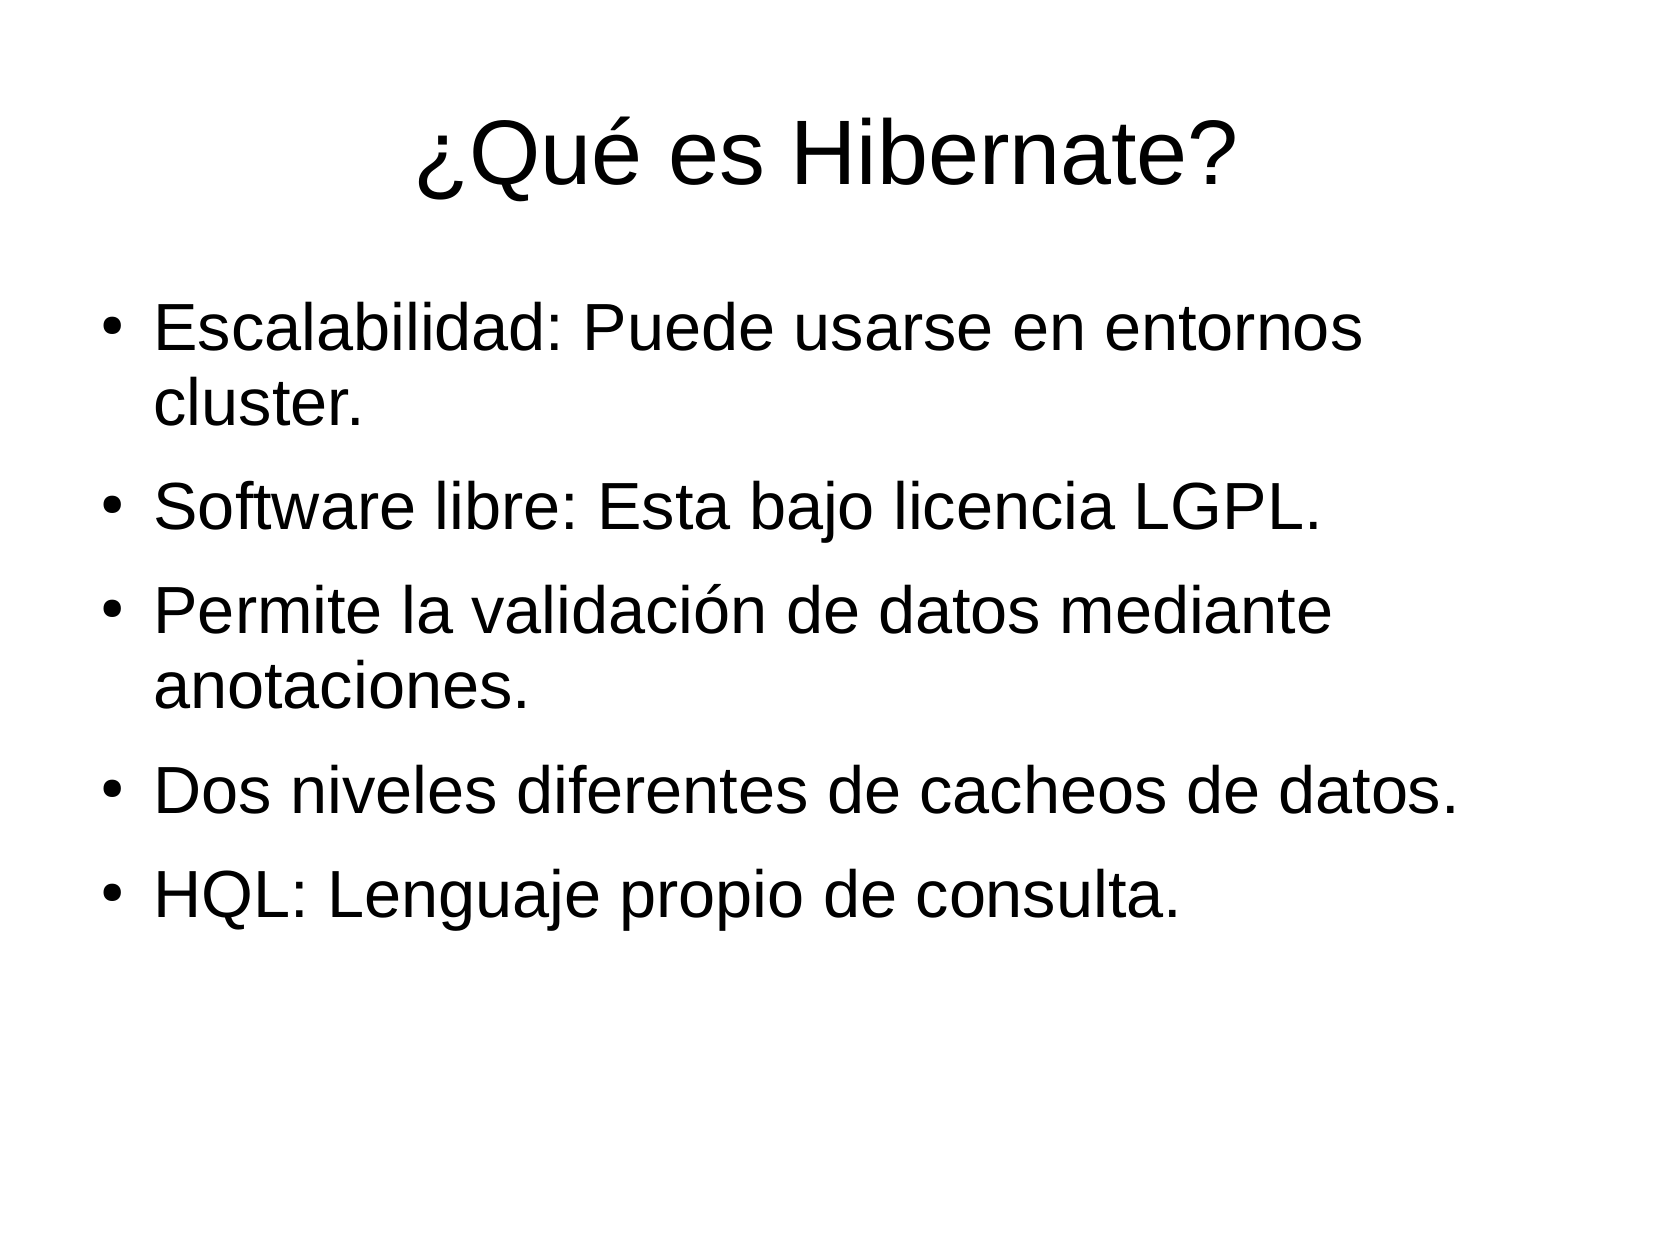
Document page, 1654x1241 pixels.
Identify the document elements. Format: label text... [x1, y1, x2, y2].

list Escalabilidad: Puede usarse en entornos cluster. Software libre: Esta bajo licencia LGPL. Permite la validación de datos mediante anotaciones. Dos niveles diferentes de cacheos de datos. HQL: Lenguaje propio de consulta. [82, 290, 1571, 1109]
title ¿Qué es Hibernate? [82, 49, 1571, 257]
